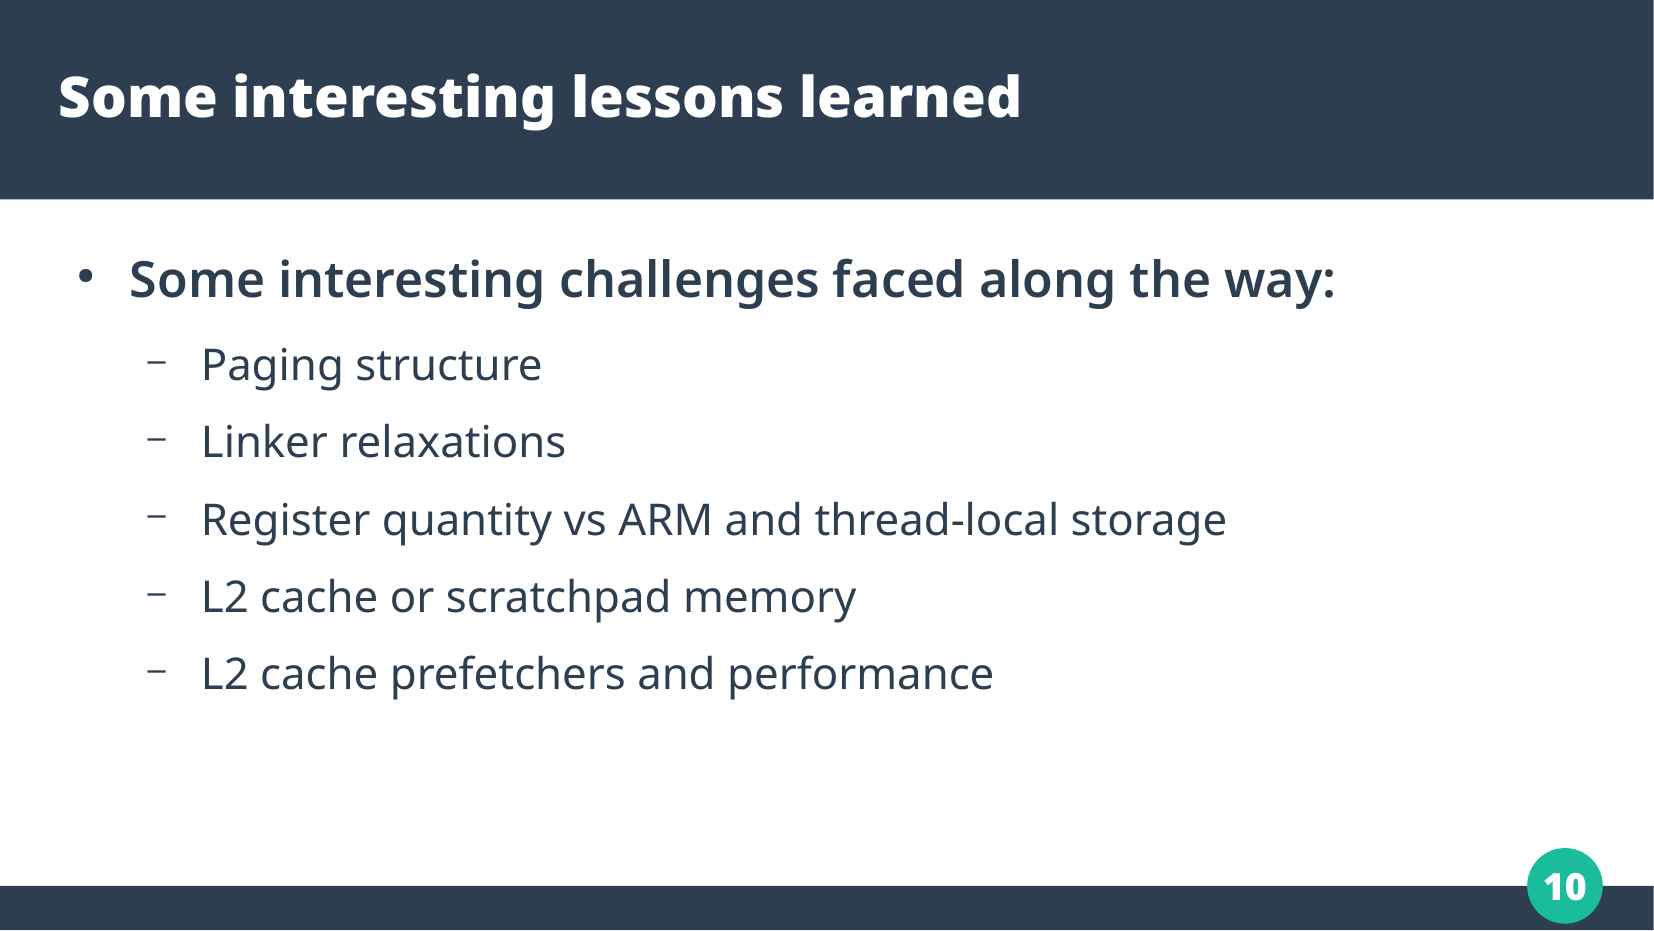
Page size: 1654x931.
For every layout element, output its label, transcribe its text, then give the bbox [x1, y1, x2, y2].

title Some interesting lessons learned [59, 37, 1595, 156]
list Some interesting challenges faced along the way: Paging structure Linker relaxations Register quantity vs ARM and thread-local storage L2 cache or scratchpad memory L2 cache prefetchers and performance [59, 243, 1595, 864]
